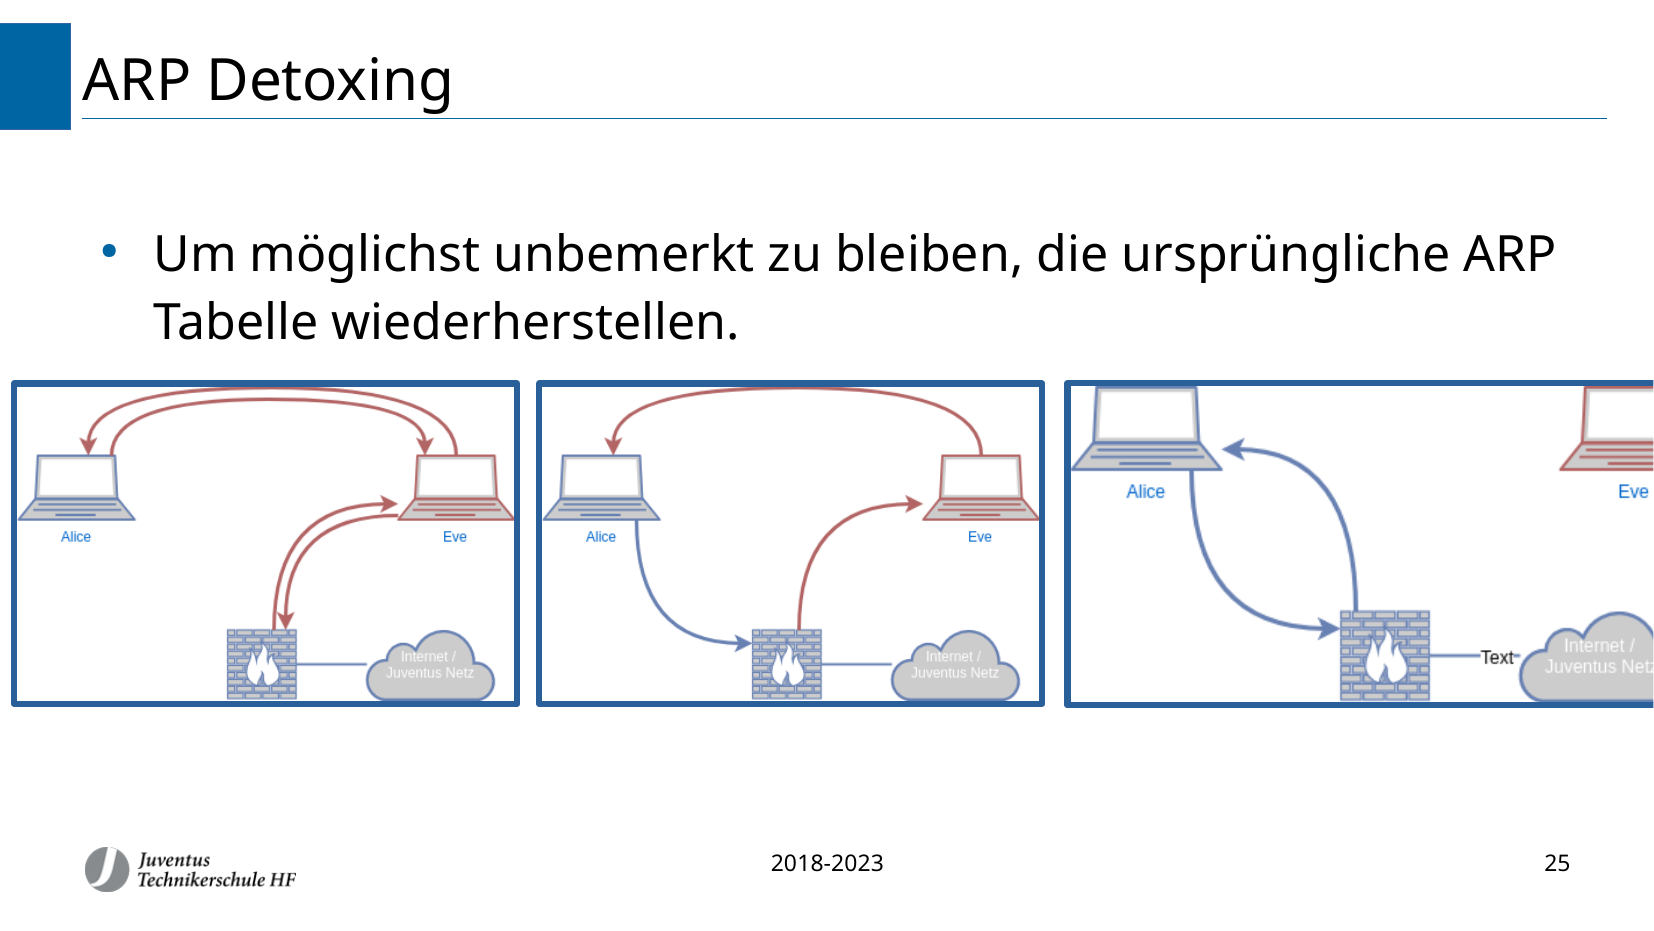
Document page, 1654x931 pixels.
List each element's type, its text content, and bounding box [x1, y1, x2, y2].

picture [17, 386, 515, 701]
picture [542, 386, 1040, 701]
list Um möglichst unbemerkt zu bleiben, die ursprüngliche ARP Tabelle wiederherstellen. [82, 217, 1571, 758]
picture [1070, 386, 1654, 703]
picture [85, 847, 296, 892]
title ARP Detoxing [82, 37, 1571, 119]
